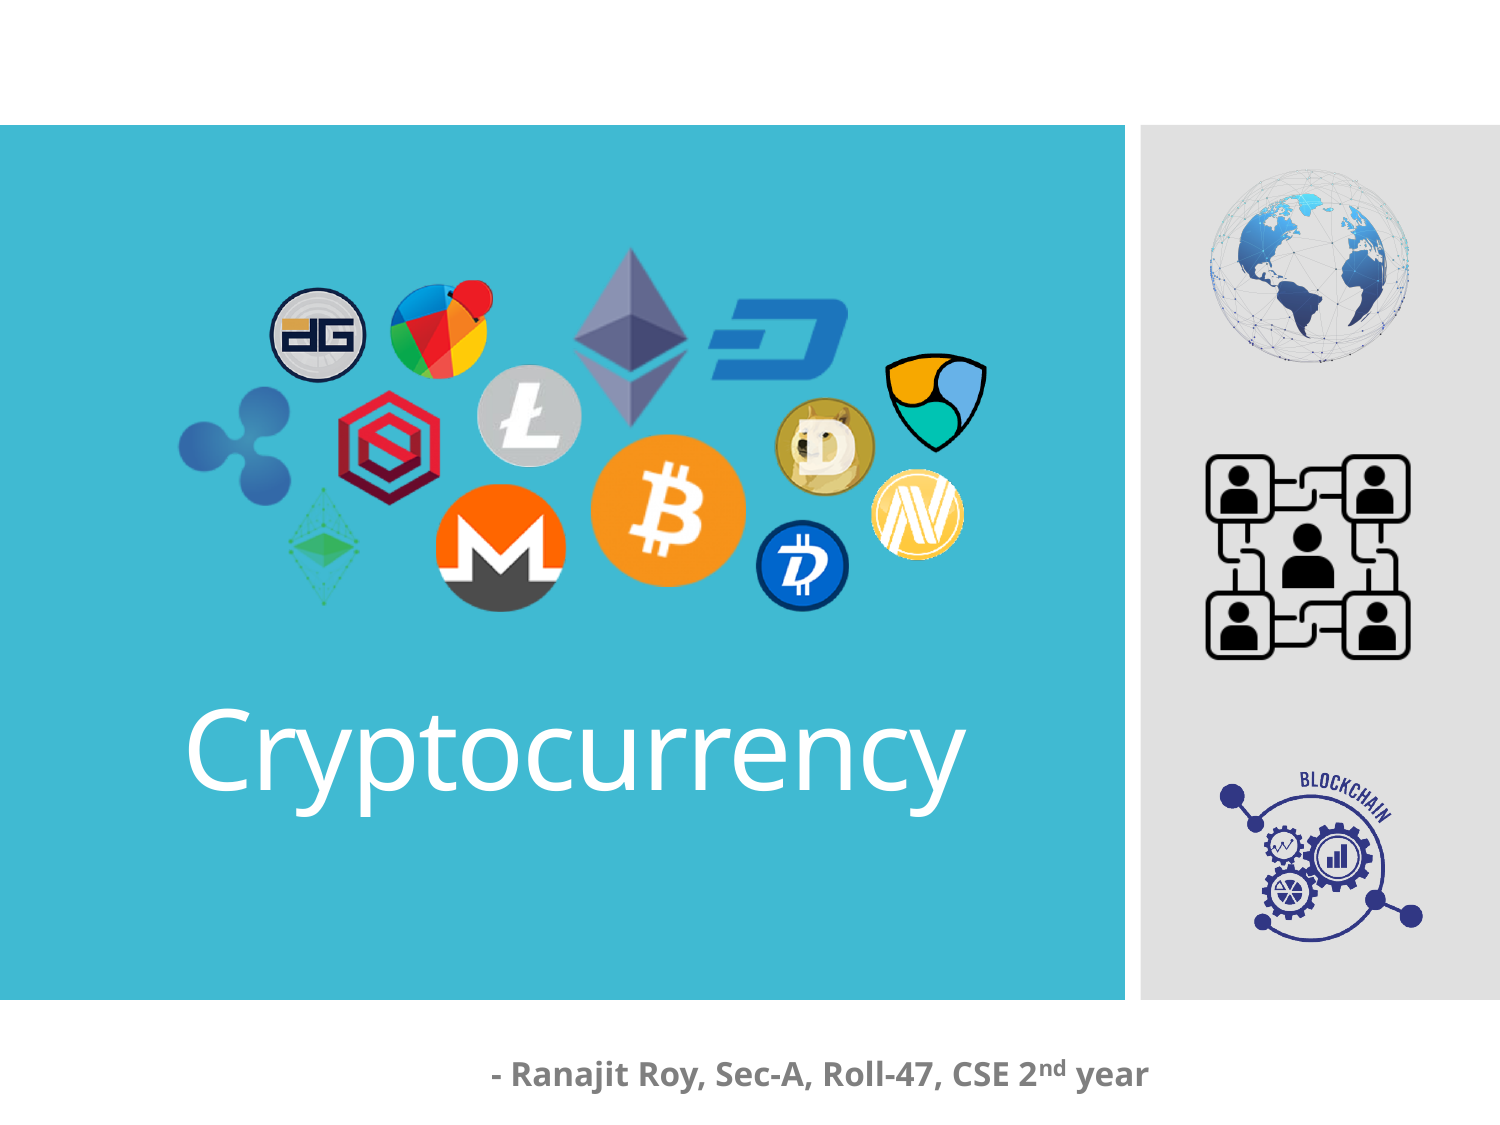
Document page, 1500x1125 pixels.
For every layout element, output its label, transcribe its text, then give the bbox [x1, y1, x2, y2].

title Cryptocurrency [124, 647, 1025, 823]
text_box - Ranajit Roy, Sec-A, Roll-47, CSE 2nd year [476, 1042, 1204, 1103]
picture [1203, 749, 1439, 985]
picture [1210, 168, 1409, 363]
picture [1186, 432, 1433, 680]
picture [124, 242, 1025, 612]
